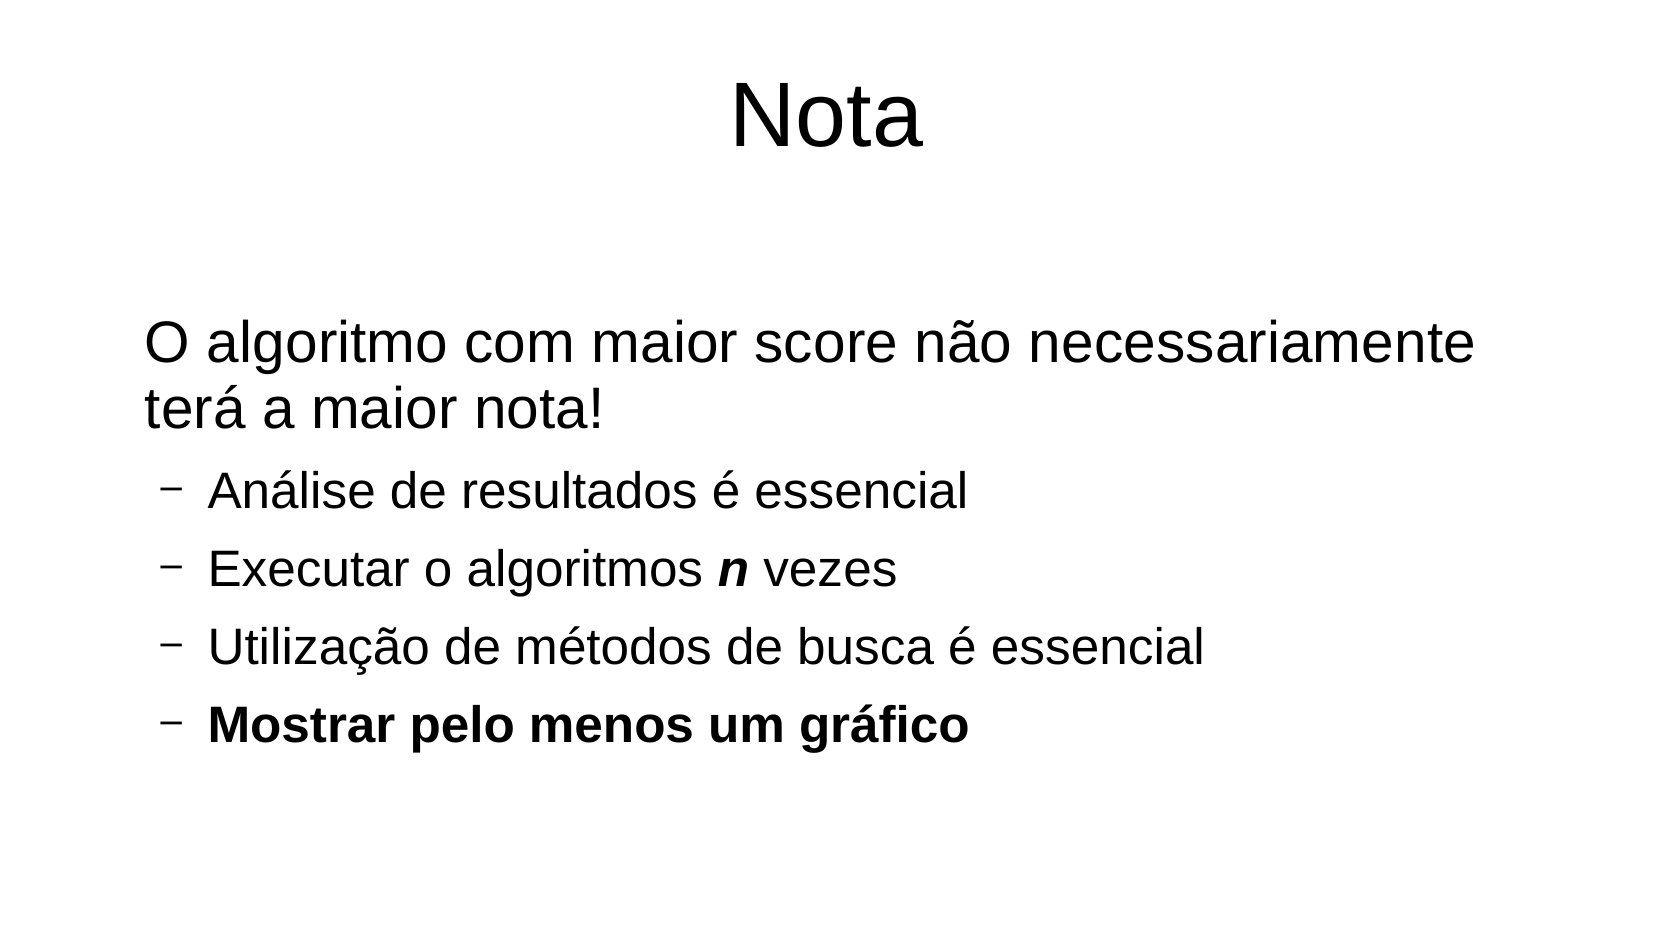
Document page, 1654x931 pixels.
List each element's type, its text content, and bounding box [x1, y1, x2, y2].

title Nota [82, 37, 1571, 193]
list O algoritmo com maior score não necessariamente terá a maior nota! Análise de resultados é essencial Executar o algoritmos n vezes Utilização de métodos de busca é essencial Mostrar pelo menos um gráfico [82, 217, 1571, 758]
